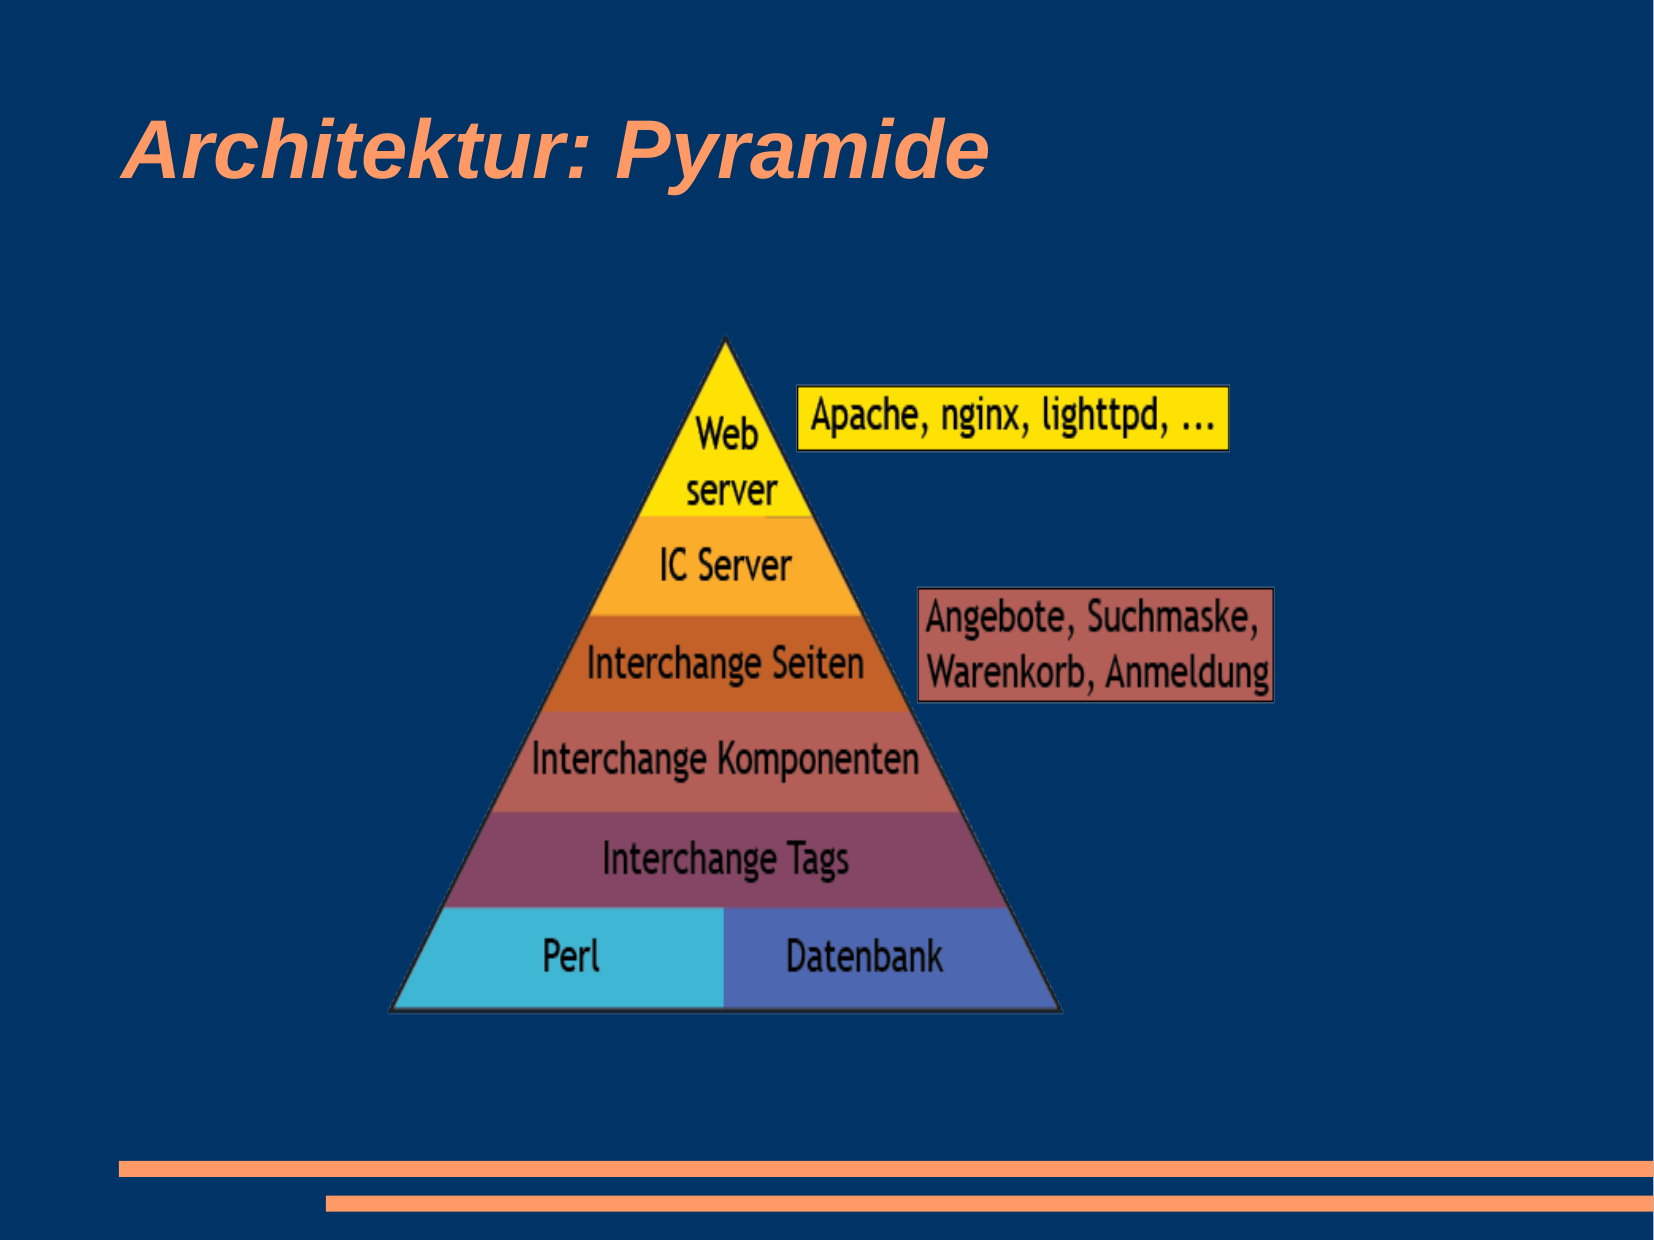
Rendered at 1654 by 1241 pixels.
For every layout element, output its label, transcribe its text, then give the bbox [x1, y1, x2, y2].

picture [375, 299, 1276, 1051]
title Architektur: Pyramide [121, 46, 1534, 254]
